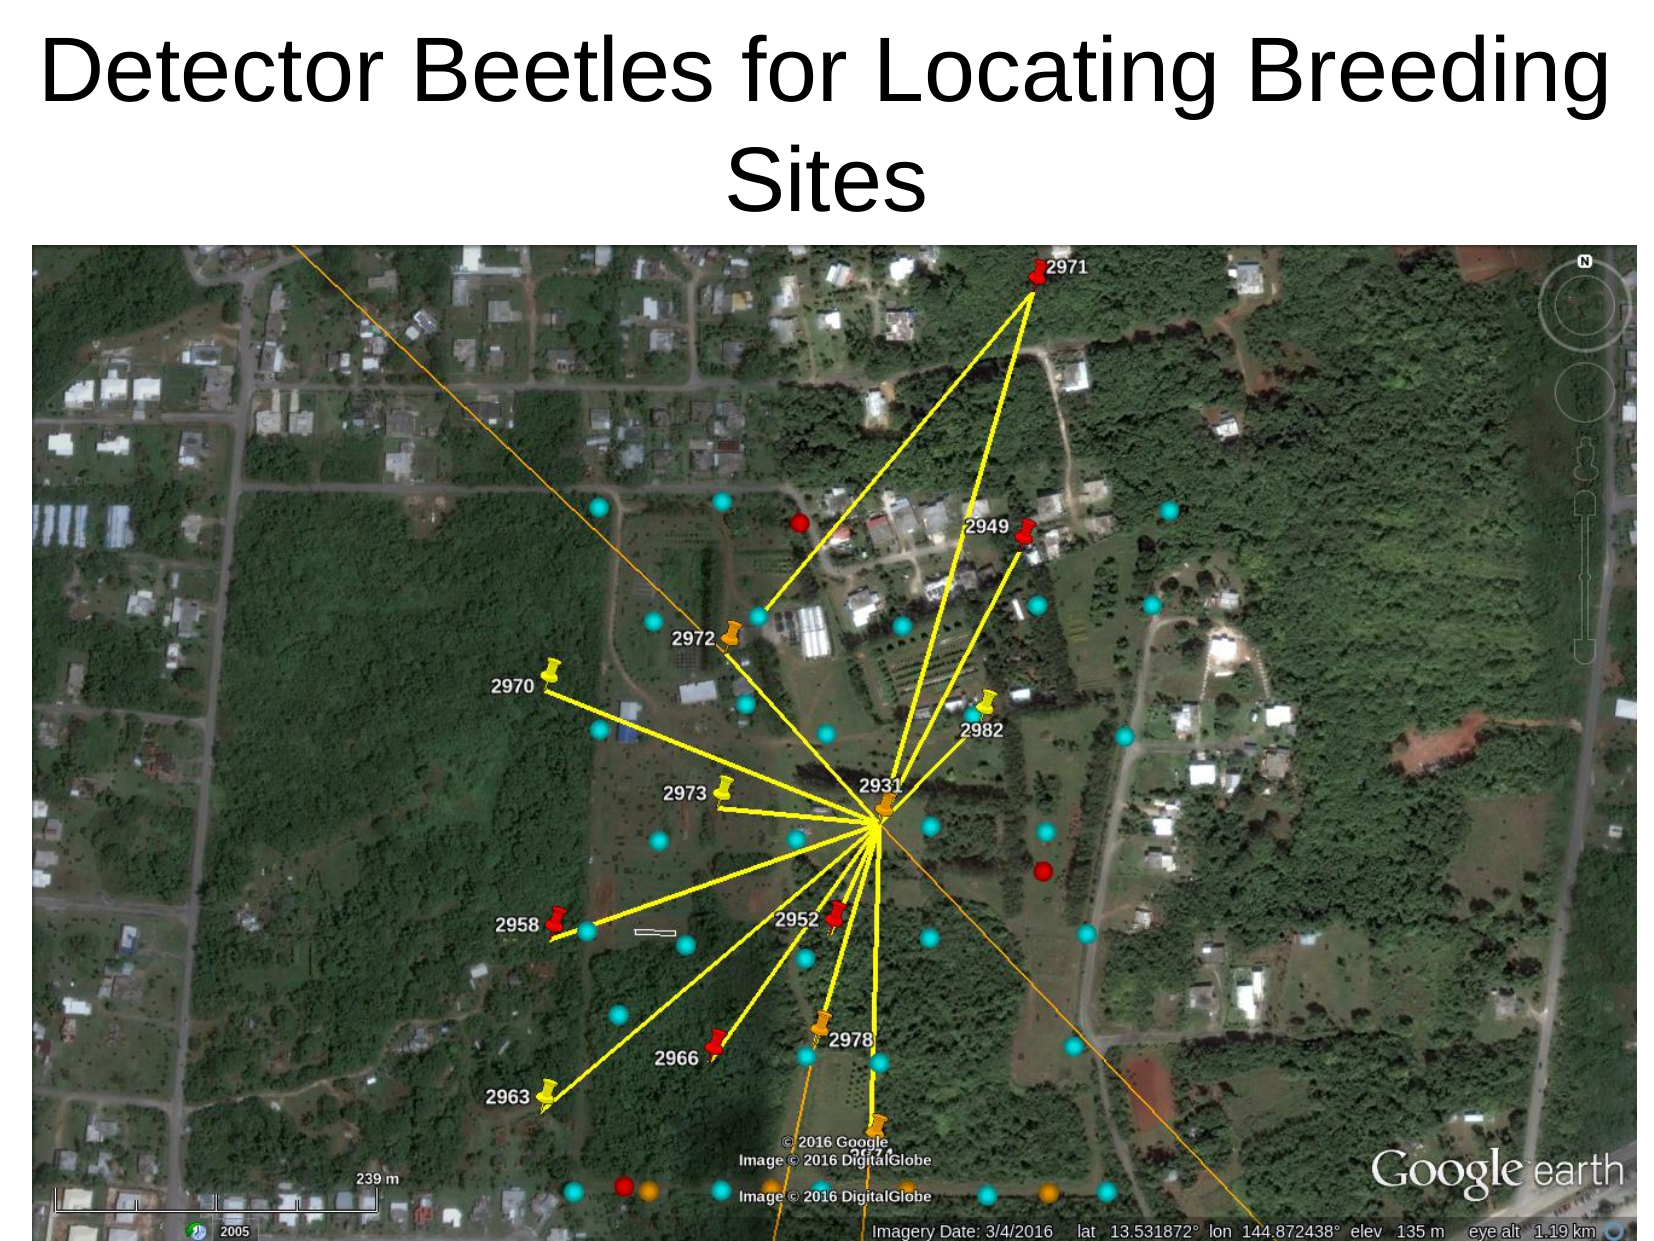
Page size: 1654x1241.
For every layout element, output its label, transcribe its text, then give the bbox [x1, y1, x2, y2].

text_box Detector Beetles for Locating Breeding Sites [0, 2, 1653, 246]
picture [32, 246, 1637, 1241]
